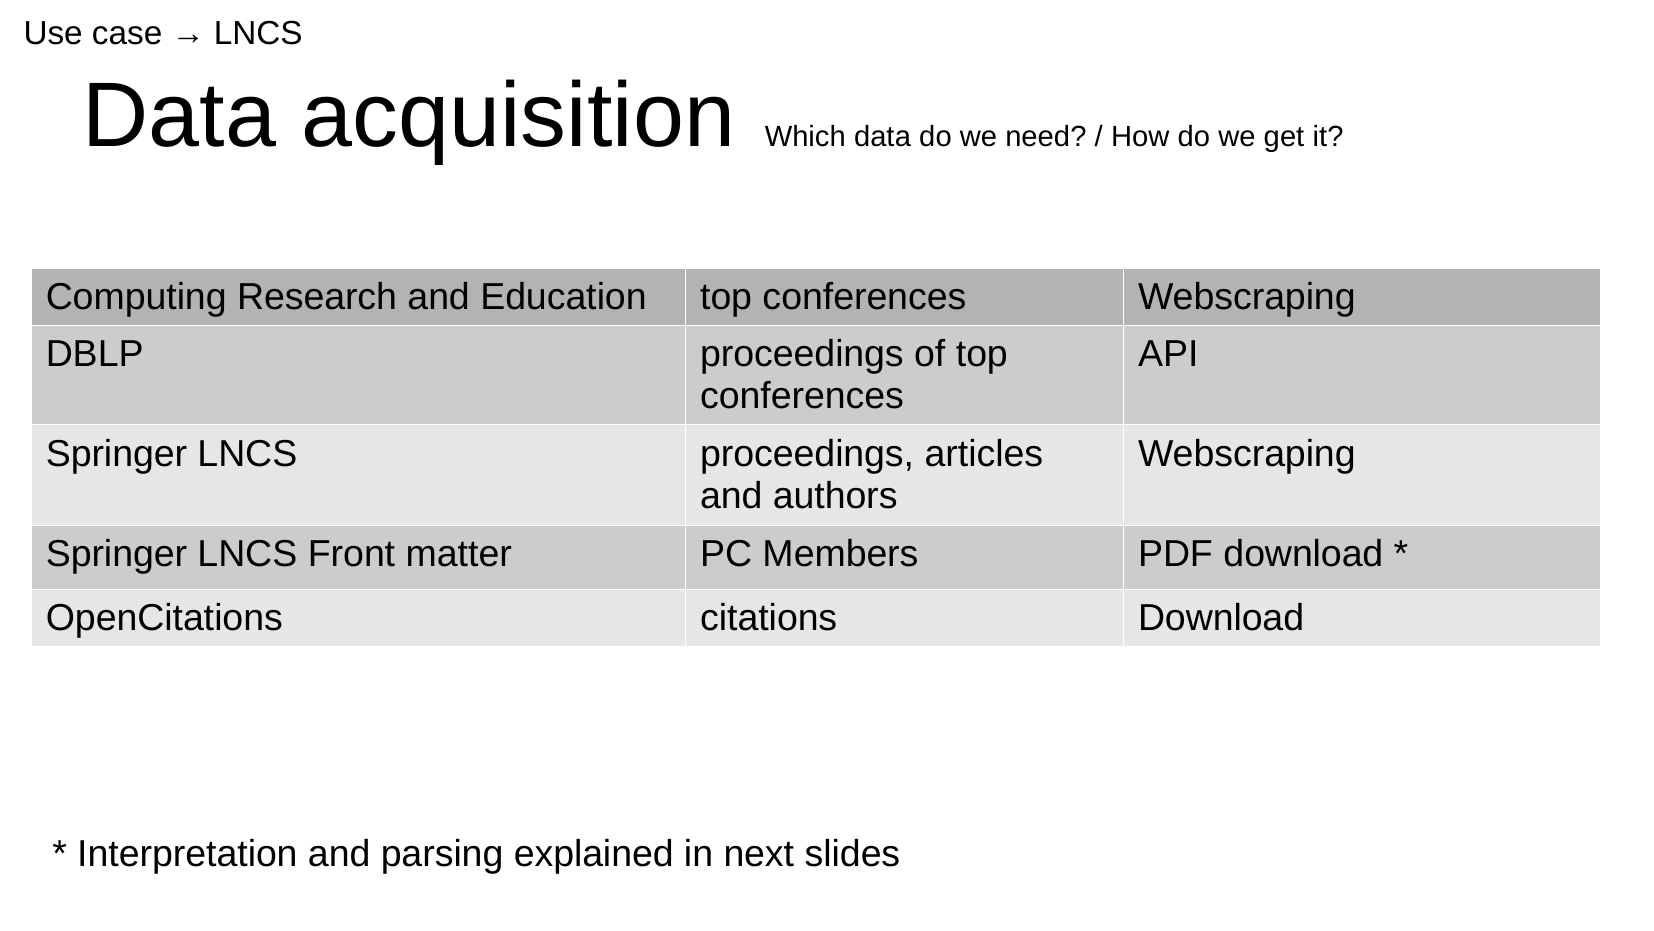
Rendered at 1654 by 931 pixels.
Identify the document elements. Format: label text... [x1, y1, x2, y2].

table_cell citations [686, 590, 1123, 646]
table_cell Webscraping [1124, 425, 1600, 525]
table_cell Download [1124, 590, 1600, 646]
table_cell DBLP [32, 326, 685, 424]
text_box Which data do we need? / How do we get it? [750, 112, 1360, 161]
title Data acquisition [82, 12, 1613, 218]
table_header Computing Research and Education [32, 269, 685, 325]
title Use case → LNCS [23, 13, 624, 52]
table_cell proceedings of top conferences [686, 326, 1123, 424]
table_cell Springer LNCS Front matter [32, 526, 685, 589]
table_cell OpenCitations [32, 590, 685, 646]
text_box * Interpretation and parsing explained in next slides [37, 825, 916, 882]
table_cell Springer LNCS [32, 425, 685, 525]
table_cell PC Members [686, 526, 1123, 589]
table_header top conferences [686, 269, 1123, 325]
table_header Webscraping [1124, 269, 1600, 325]
table_cell API [1124, 326, 1600, 424]
table_cell proceedings, articles and authors [686, 425, 1123, 525]
table_cell PDF download * [1124, 526, 1600, 589]
